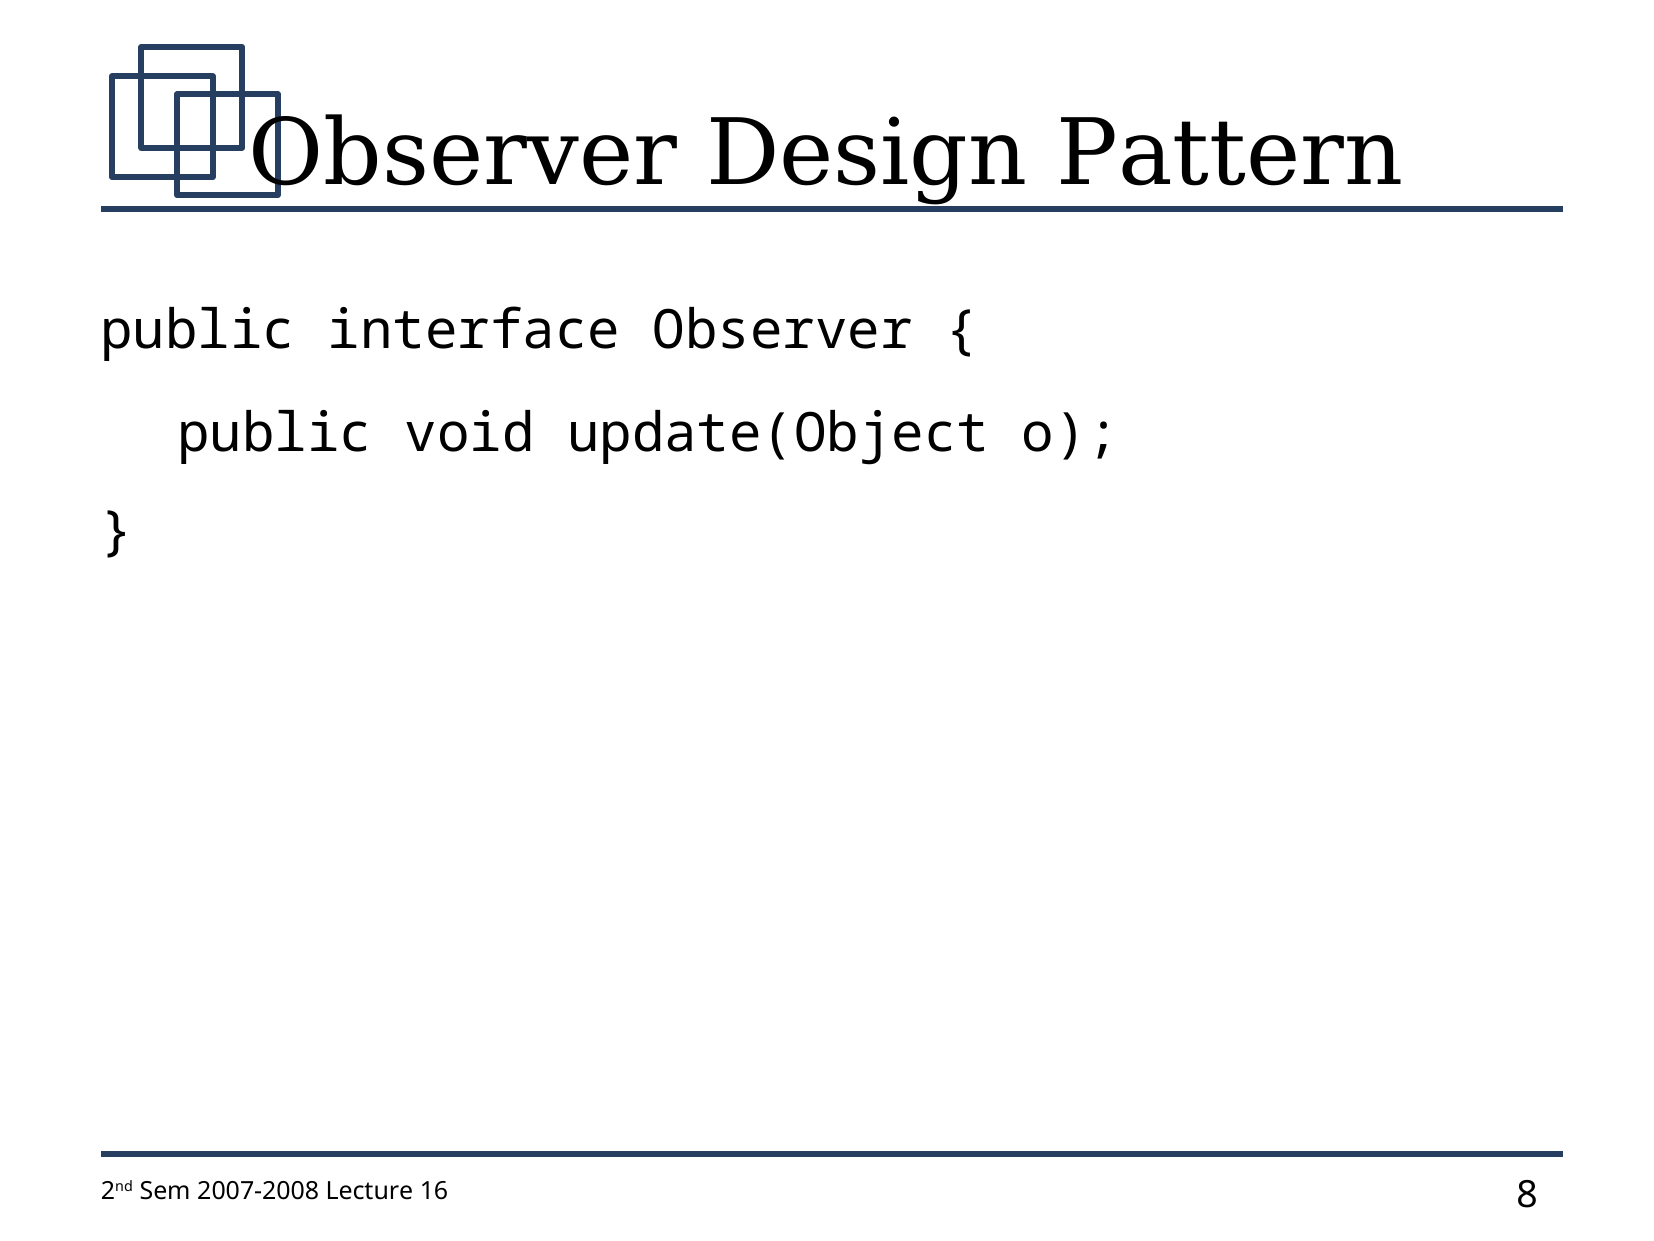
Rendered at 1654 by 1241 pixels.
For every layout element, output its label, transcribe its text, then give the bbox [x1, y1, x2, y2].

title Observer Design Pattern [82, 49, 1571, 257]
list public interface Observer { public void update(Object o); } [82, 290, 1571, 1109]
